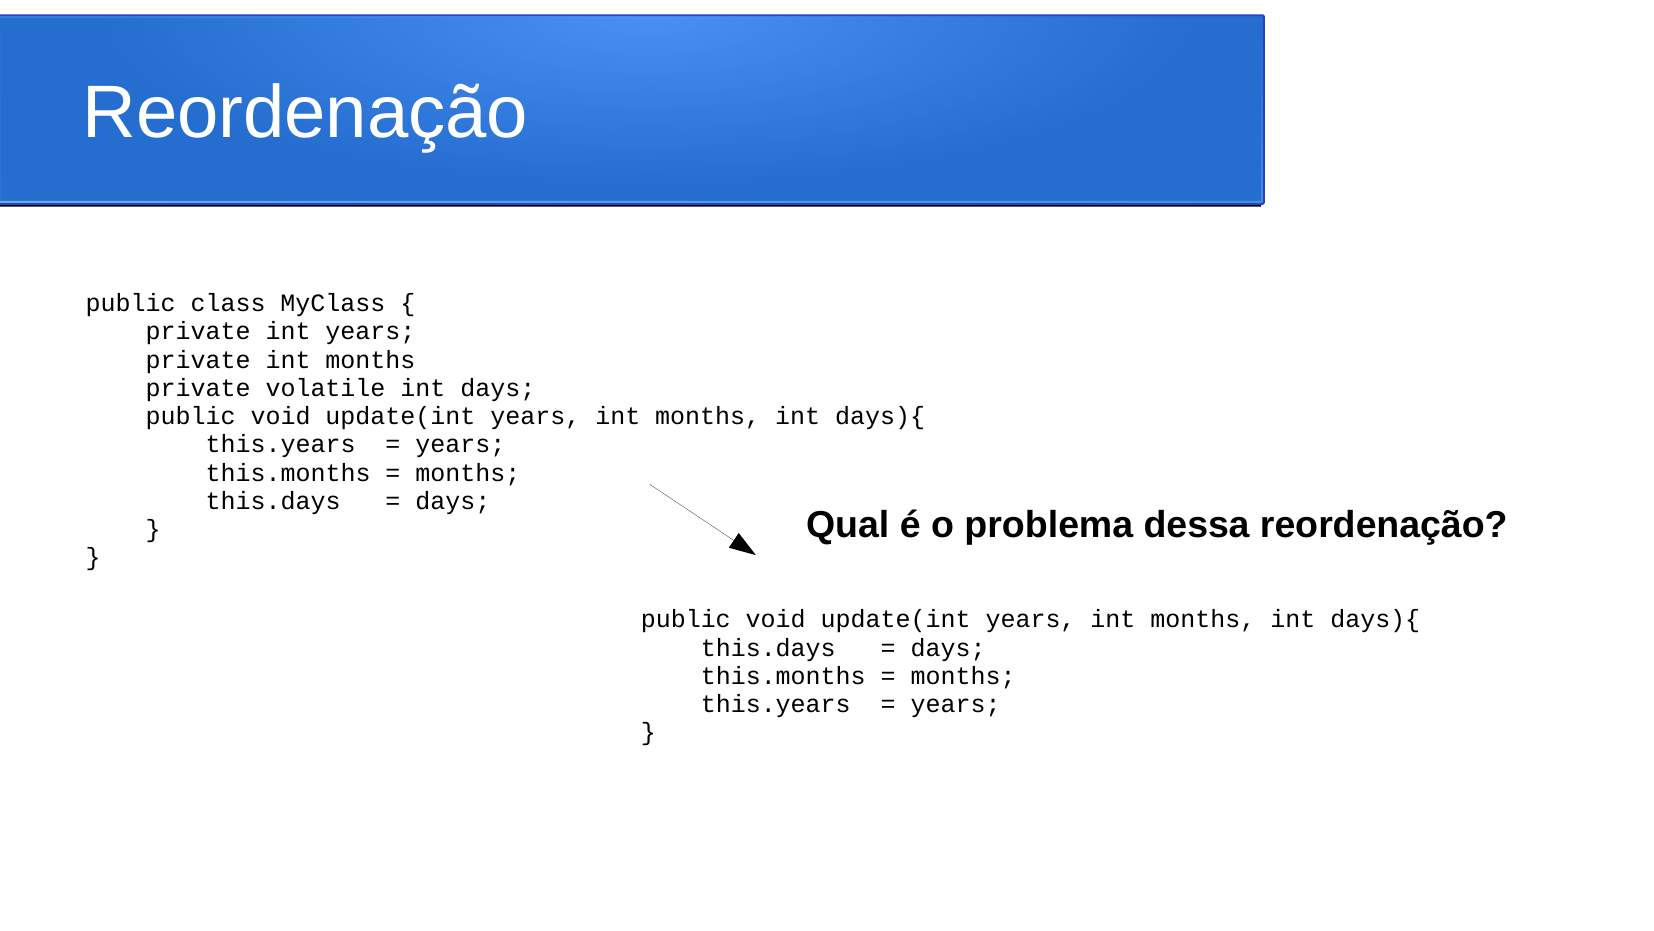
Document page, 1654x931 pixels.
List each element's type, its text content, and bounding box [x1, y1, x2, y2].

text_box public class MyClass { private int years; private int months private volatile int days; public void update(int years, int months, int days){ this.years = years; this.months = months; this.days = days; } } [70, 283, 977, 609]
text_box Qual é o problema dessa reordenação? [791, 496, 1524, 553]
text_box public void update(int years, int months, int days){ this.days = days; this.months = months; this.years = years; } [625, 599, 1501, 785]
title Reordenação [82, 35, 1235, 189]
